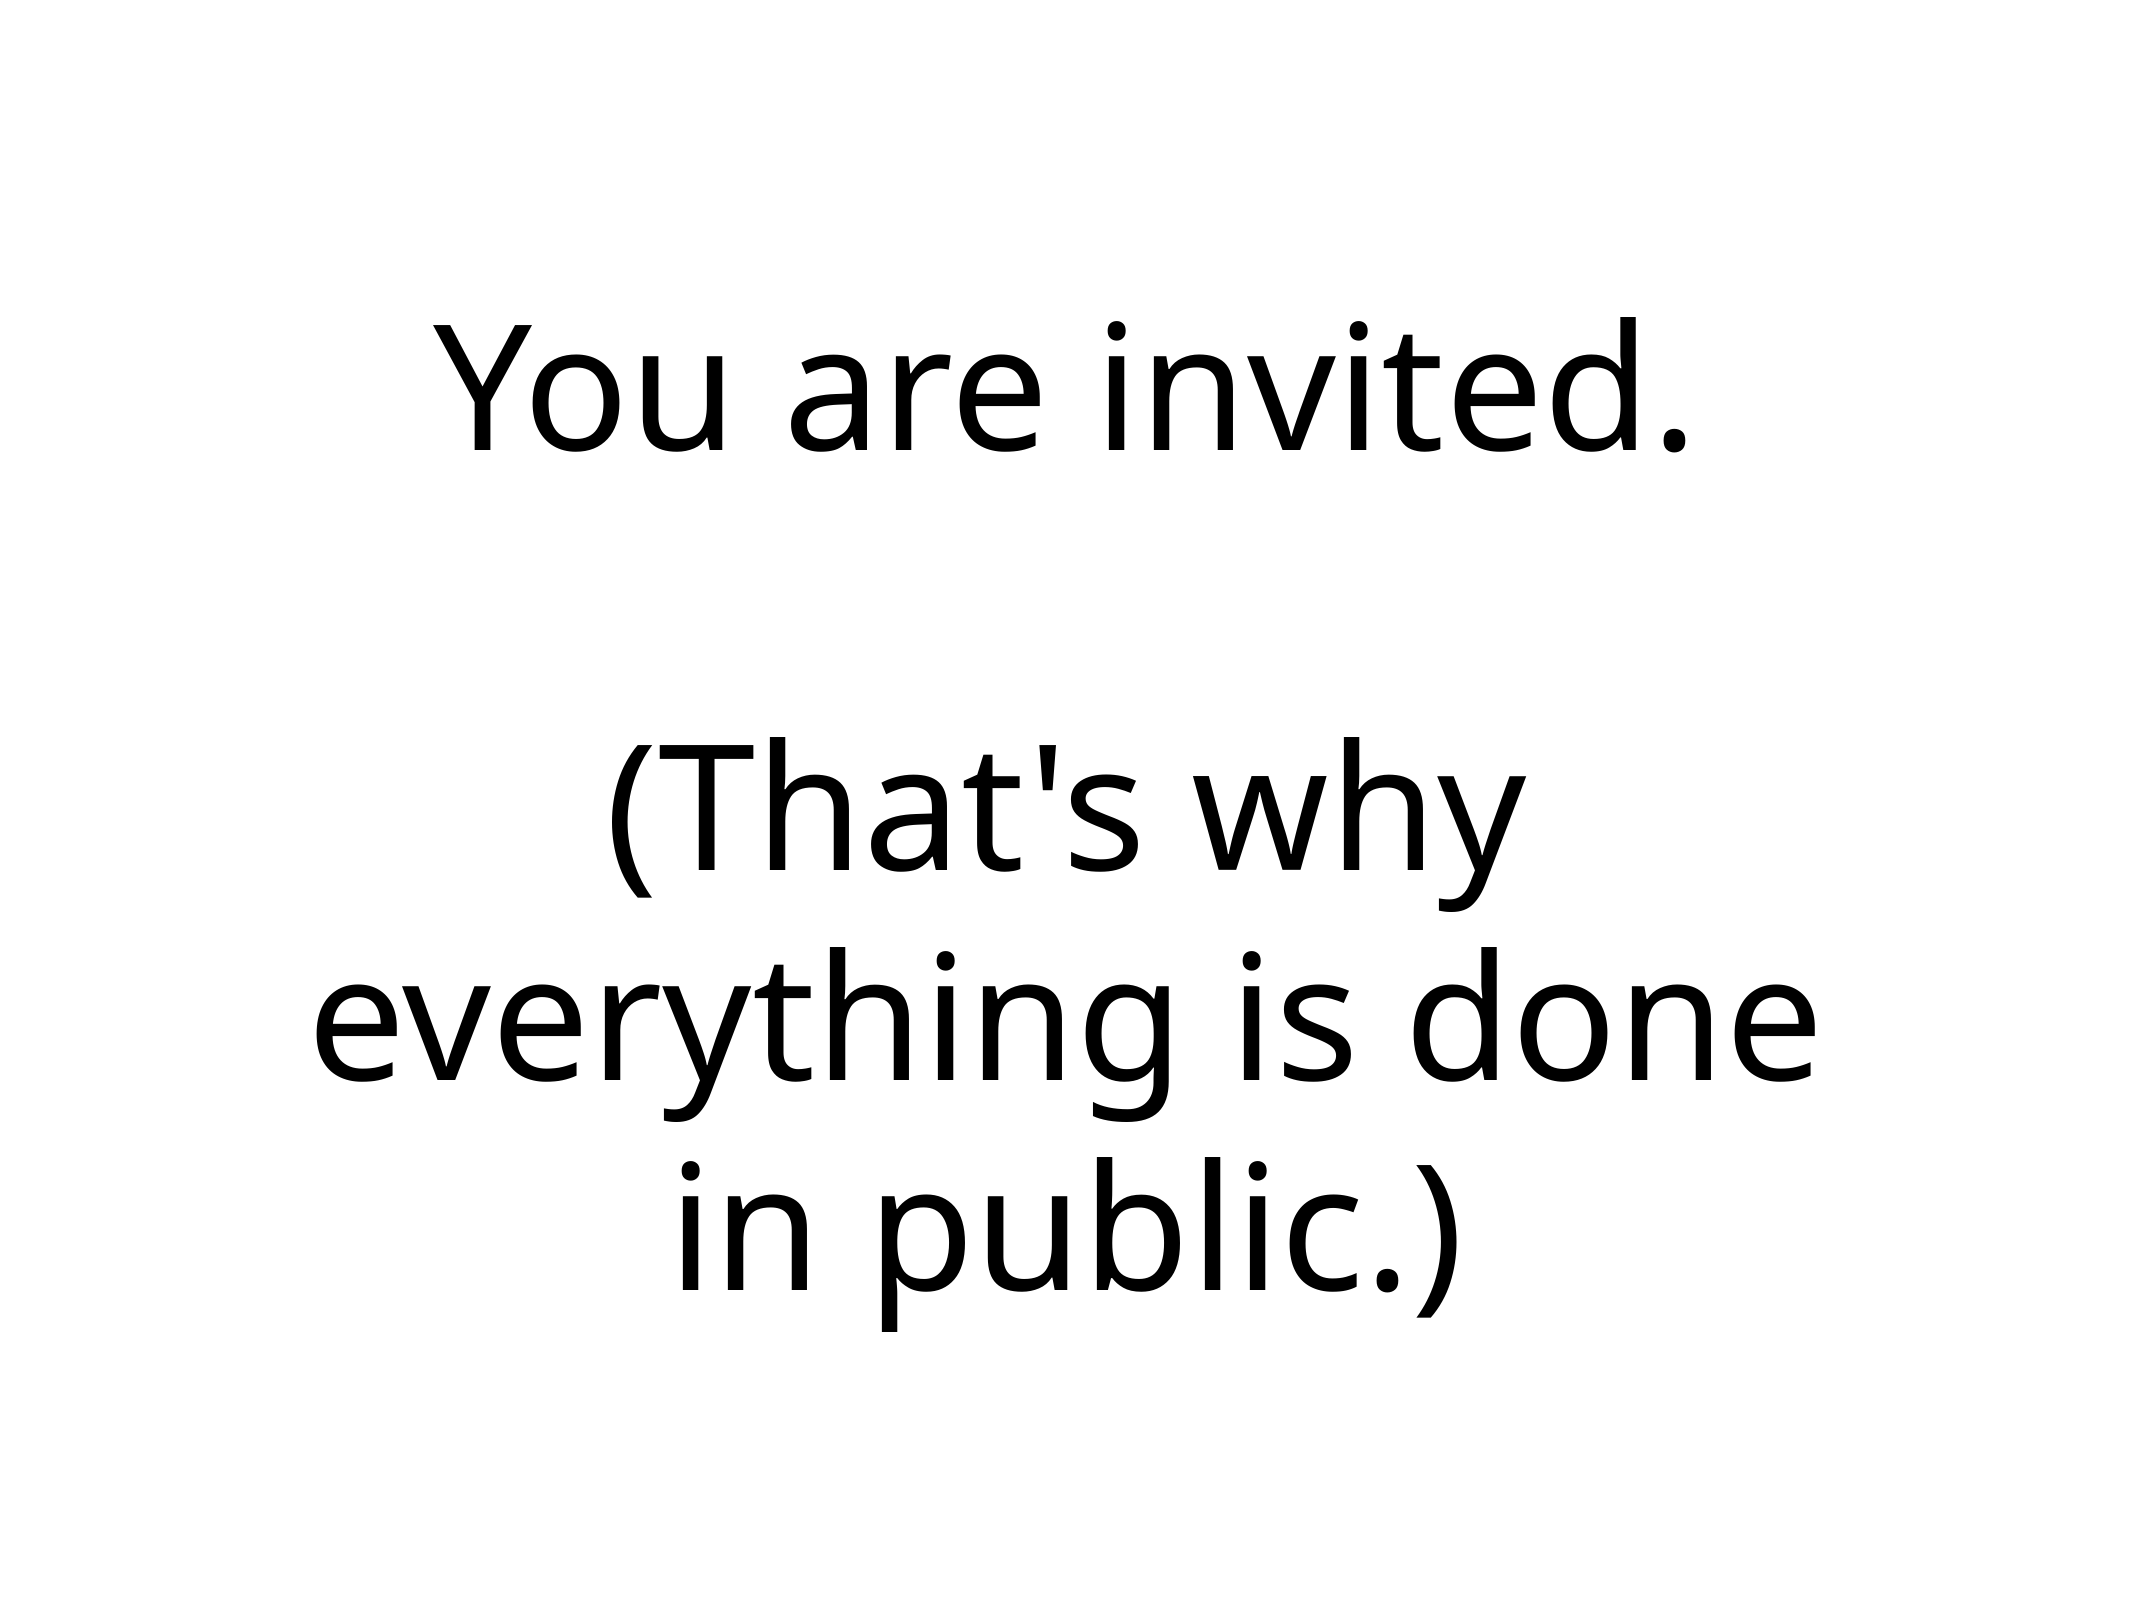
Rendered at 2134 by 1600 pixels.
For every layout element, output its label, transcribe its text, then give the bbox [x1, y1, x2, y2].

title You are invited. (That's why everything is done in public.) [208, 266, 1925, 1334]
